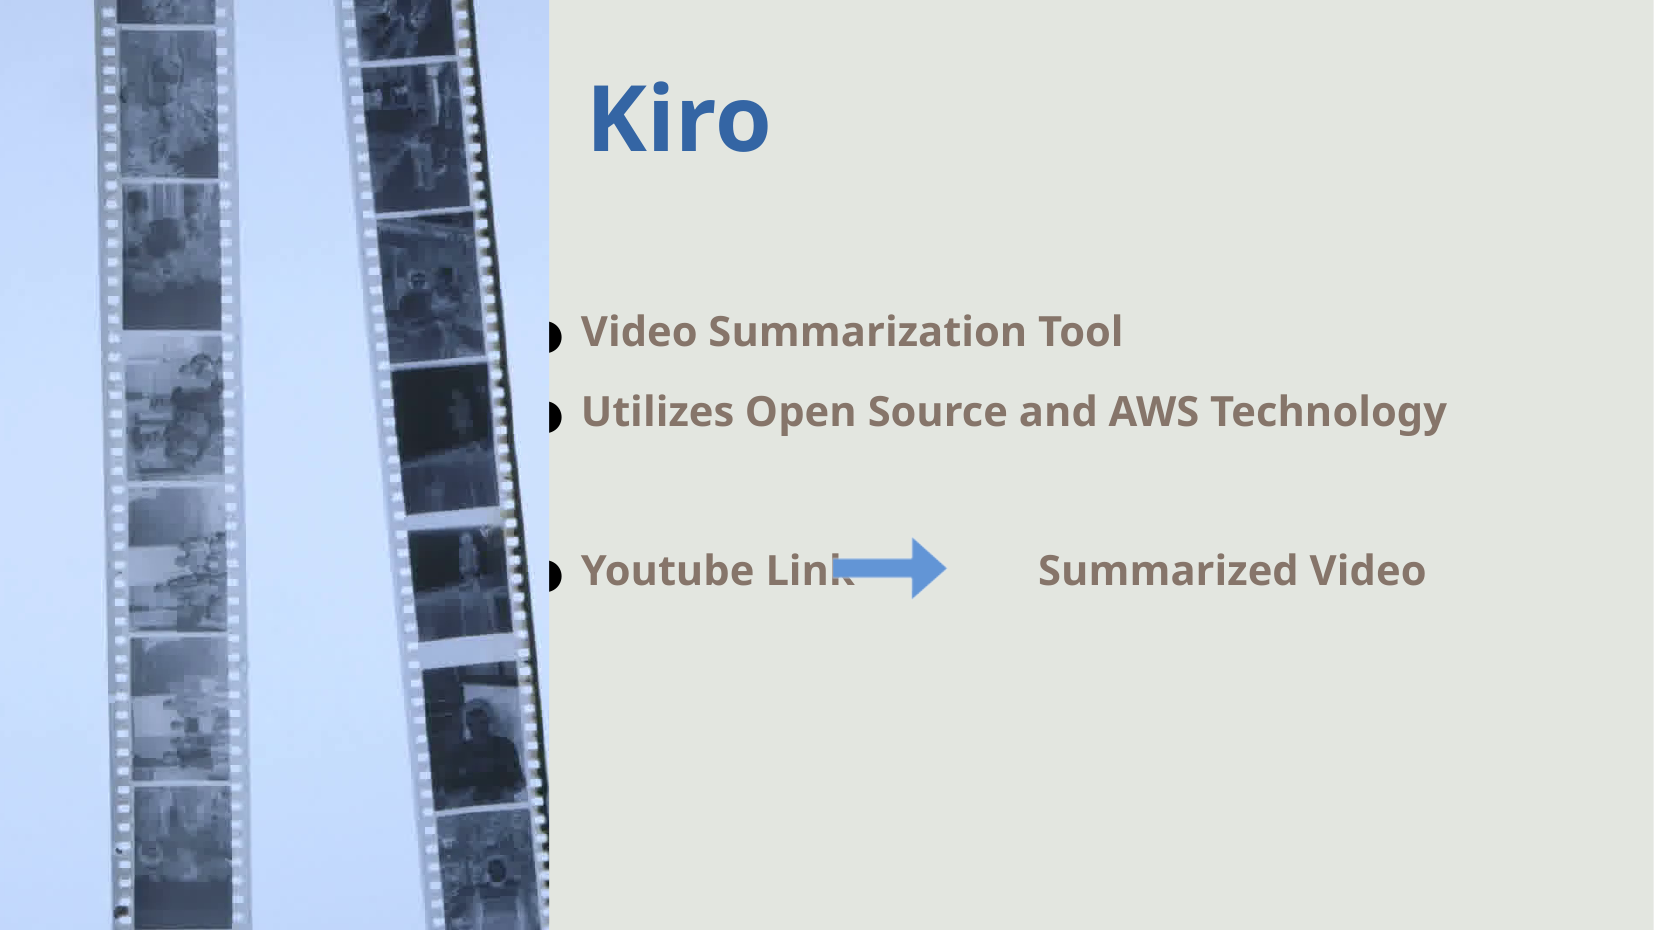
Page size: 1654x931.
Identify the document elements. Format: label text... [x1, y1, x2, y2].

picture [0, 0, 550, 931]
text_box Video Summarization Tool Utilizes Open Source and AWS Technology Youtube Link Summarized Video [550, 195, 1654, 735]
text_box Kiro [550, 37, 1654, 193]
picture [830, 533, 951, 605]
